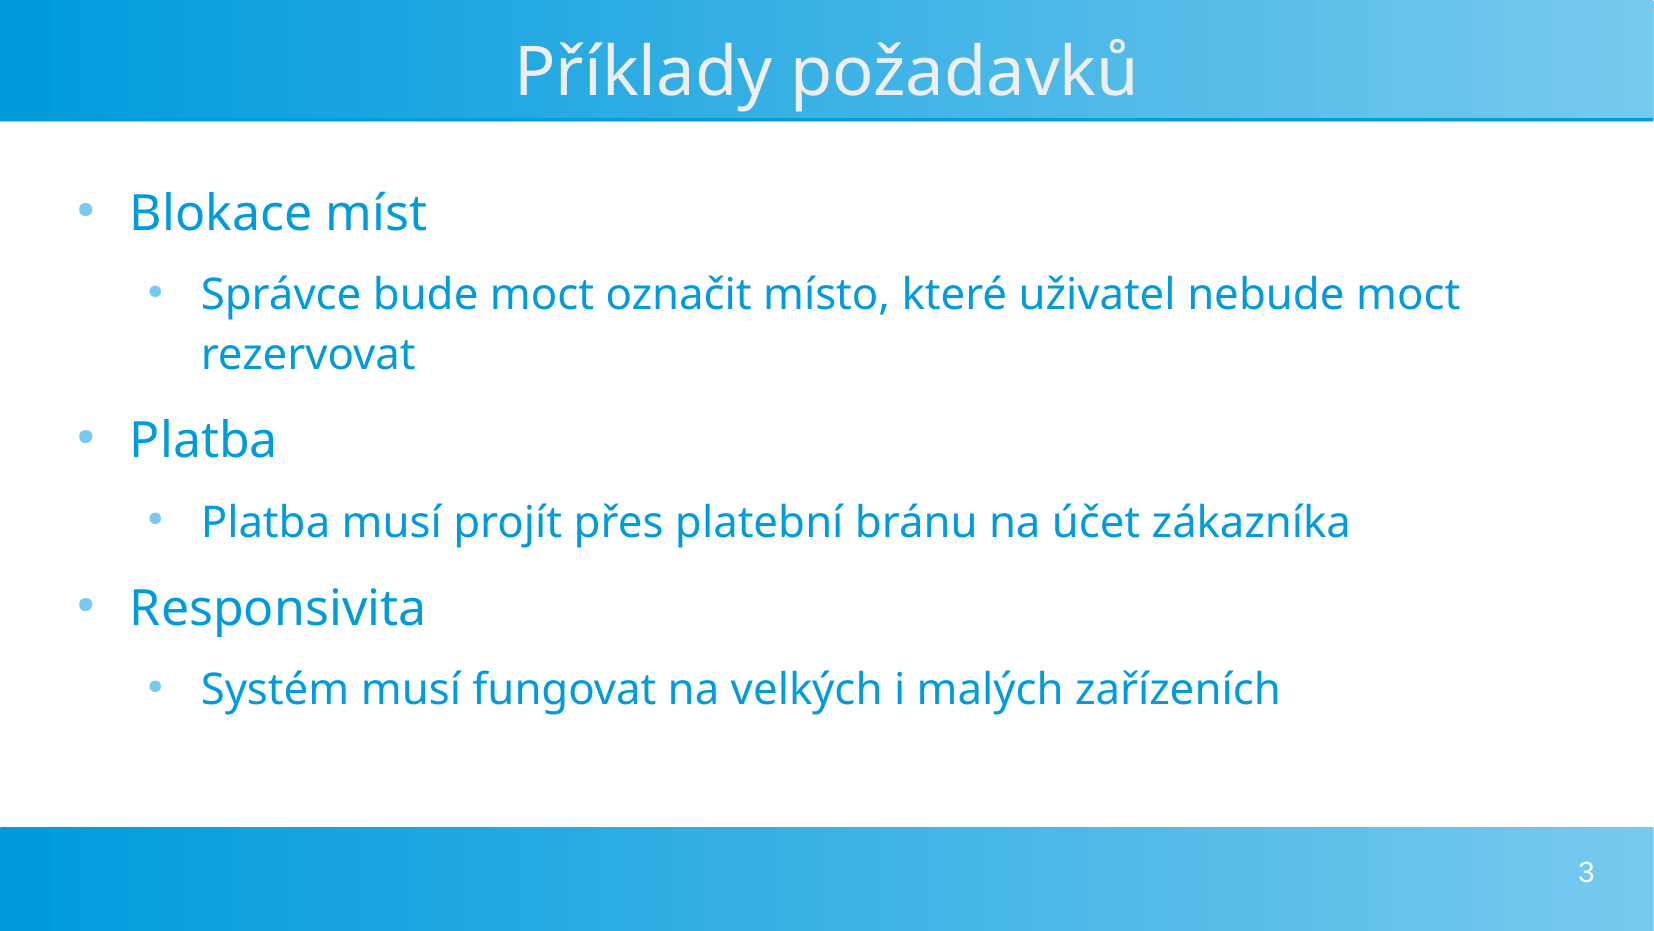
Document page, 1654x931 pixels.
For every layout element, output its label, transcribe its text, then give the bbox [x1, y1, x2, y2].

title Příklady požadavků [59, 21, 1595, 116]
list Blokace míst Správce bude moct označit místo, které uživatel nebude moct rezervovat Platba Platba musí projít přes platební bránu na účet zákazníka Responsivita Systém musí fungovat na velkých i malých zařízeních [59, 177, 1595, 768]
